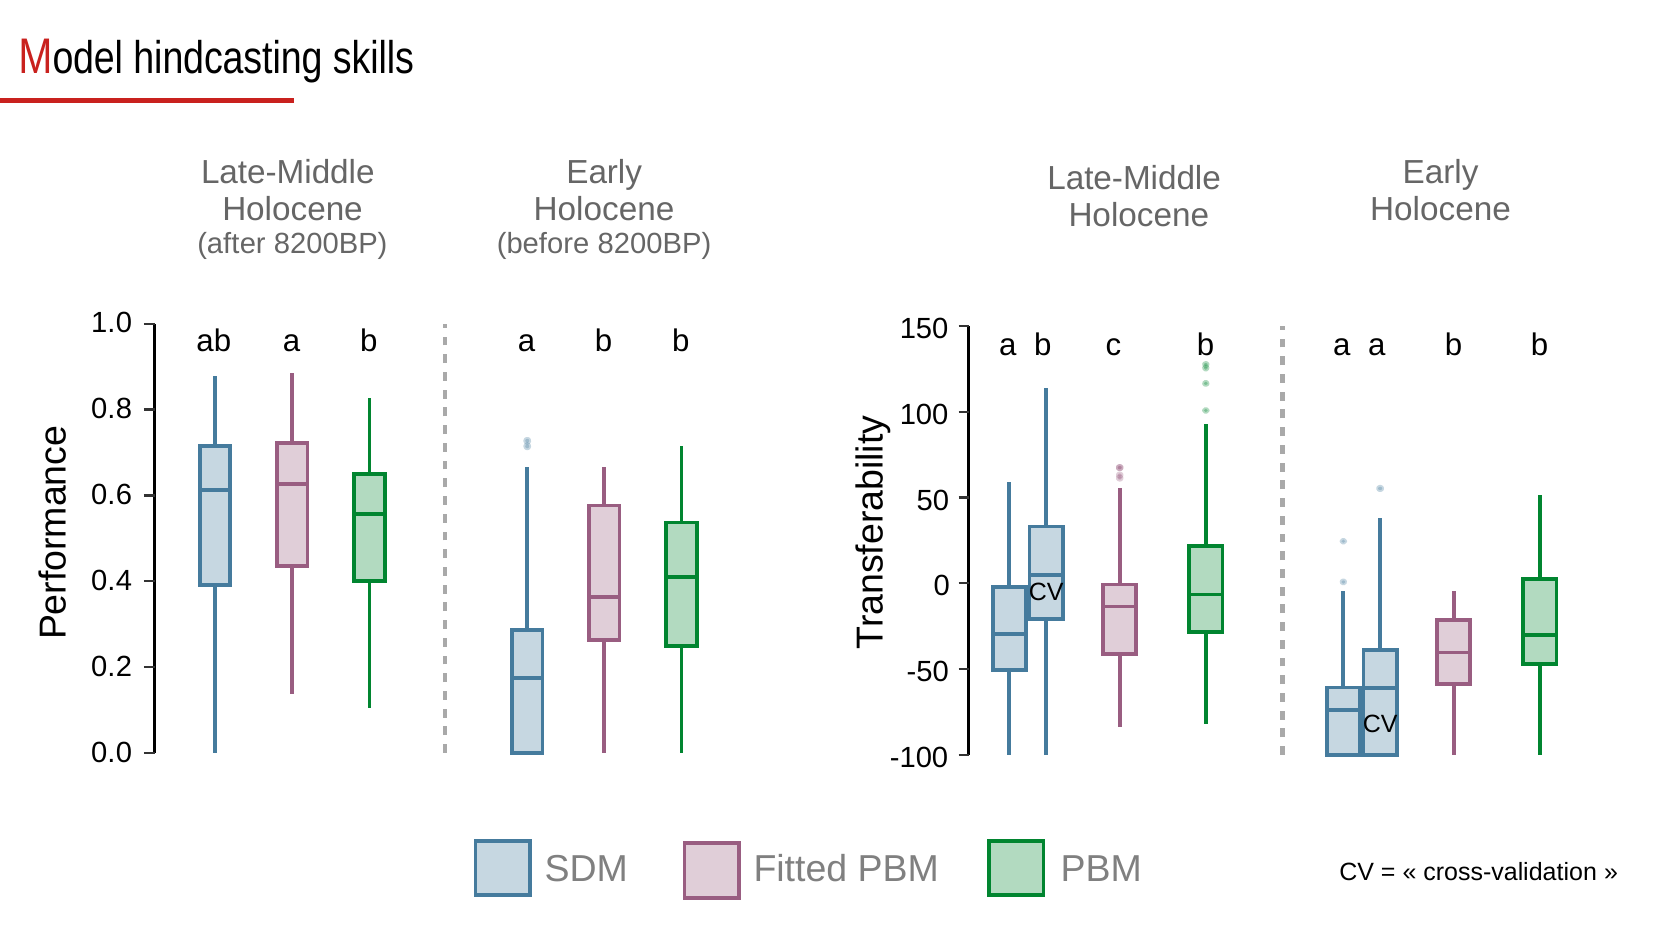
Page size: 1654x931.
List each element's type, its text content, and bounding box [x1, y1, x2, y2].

text_box Performance [31, 425, 74, 641]
text_box 0.0 [91, 735, 136, 772]
text_box [1105, 608, 1134, 652]
text_box 100 [899, 397, 951, 431]
text_box 150 [899, 311, 951, 345]
text_box [1365, 739, 1395, 753]
text_box [514, 632, 541, 676]
text_box 1.0 [91, 306, 136, 343]
text_box [668, 524, 695, 575]
text_box 50 [916, 483, 951, 517]
text_box [1105, 586, 1134, 605]
text_box [995, 636, 1024, 668]
text_box Early Holocene [1370, 153, 1518, 228]
text_box 0.8 [91, 392, 136, 428]
text_box 0.2 [91, 649, 136, 686]
text_box Model hindcasting skills [3, 0, 1653, 121]
text_box a [517, 323, 552, 361]
text_box [1439, 654, 1468, 682]
text_box [1329, 689, 1358, 708]
text_box [514, 680, 541, 751]
text_box [995, 589, 1024, 632]
text_box 0 [933, 569, 964, 603]
text_box -100 [889, 741, 951, 774]
text_box SDM [529, 814, 663, 923]
text_box CV [1362, 710, 1399, 739]
text_box [1329, 712, 1358, 753]
text_box [1525, 581, 1555, 633]
text_box CV = « cross-validation » [1339, 857, 1630, 887]
text_box [1191, 596, 1221, 630]
text_box Early Holocene (before 8200BP) [496, 153, 712, 261]
text_box a a [1333, 326, 1418, 362]
text_box Late-Middle Holocene [1047, 159, 1231, 234]
text_box [202, 492, 228, 583]
text_box Late-Middle Holocene (after 8200BP) [197, 153, 388, 261]
text_box c [1105, 326, 1138, 362]
text_box [1439, 622, 1468, 651]
text_box ab [196, 323, 234, 361]
text_box Transferability [848, 415, 891, 650]
text_box Fitted PBM [738, 815, 976, 923]
text_box [279, 445, 306, 482]
text_box [1365, 690, 1395, 710]
text_box [591, 507, 618, 595]
text_box [356, 476, 383, 512]
text_box b [360, 323, 394, 361]
text_box [1365, 652, 1395, 686]
text_box [1525, 637, 1555, 662]
text_box b [672, 323, 706, 361]
text_box CV [1028, 578, 1065, 607]
text_box [686, 845, 737, 896]
text_box [668, 579, 695, 644]
text_box [477, 843, 528, 893]
text_box PBM [1045, 814, 1179, 923]
text_box 0.4 [91, 564, 136, 600]
text_box 0.6 [91, 478, 136, 514]
text_box a b [999, 326, 1063, 362]
text_box b [1196, 326, 1229, 362]
text_box [991, 843, 1042, 893]
text_box [279, 486, 306, 564]
text_box [591, 599, 618, 638]
text_box b [1530, 326, 1563, 362]
text_box b [1444, 326, 1477, 362]
text_box b [595, 323, 629, 361]
text_box [202, 448, 228, 488]
text_box [1031, 607, 1061, 617]
text_box -50 [906, 655, 951, 688]
text_box [1191, 548, 1221, 593]
text_box [356, 516, 383, 579]
text_box [1031, 528, 1061, 573]
text_box a [282, 323, 317, 361]
